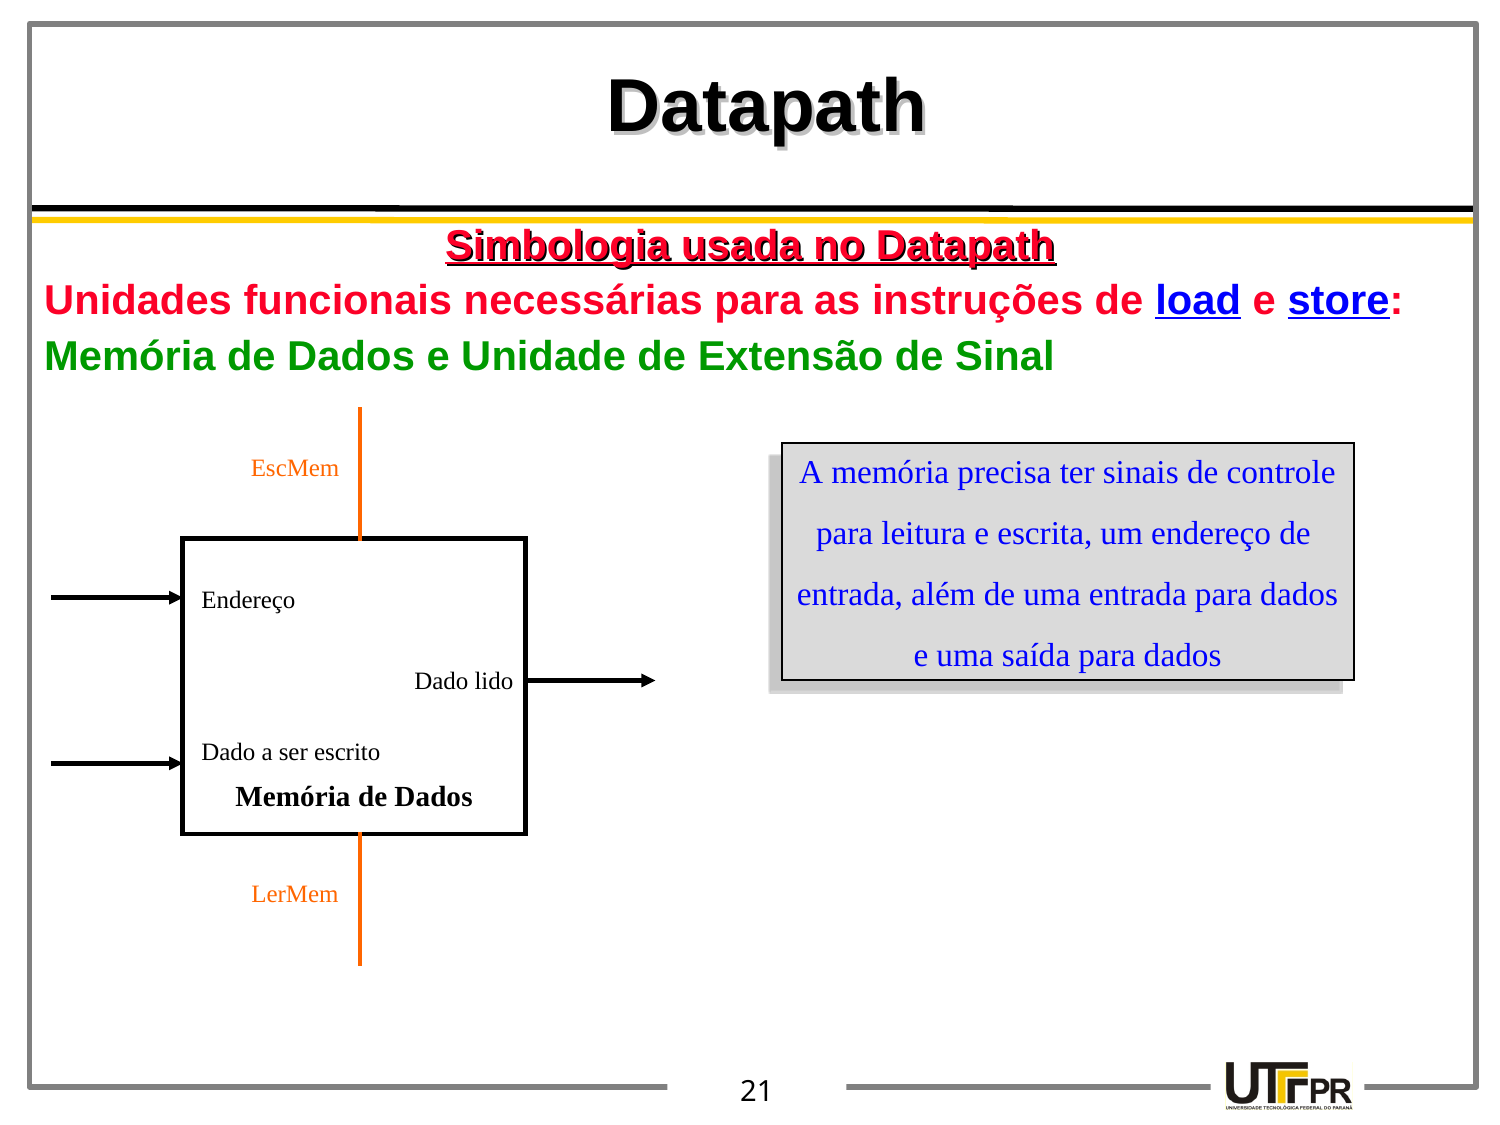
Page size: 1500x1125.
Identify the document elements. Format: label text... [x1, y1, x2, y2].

text_box EscMem [230, 444, 358, 490]
text_box Endereço [178, 576, 403, 622]
text_box Memória de Dados [183, 769, 526, 820]
title Datapath [29, 59, 1477, 207]
list Simbologia usada no Datapath Unidades funcionais necessárias para as instruções de load e store: Memória de Dados e Unidade de Extensão de Sinal [29, 220, 1471, 1125]
text_box A memória precisa ter sinais de controle para leitura e escrita, um endereço de entrada, além de uma entrada para dados e uma saída para dados [782, 442, 1355, 681]
text_box LerMem [230, 869, 361, 916]
text_box Dado a ser escrito [178, 727, 403, 774]
text_box Dado lido [390, 656, 529, 703]
